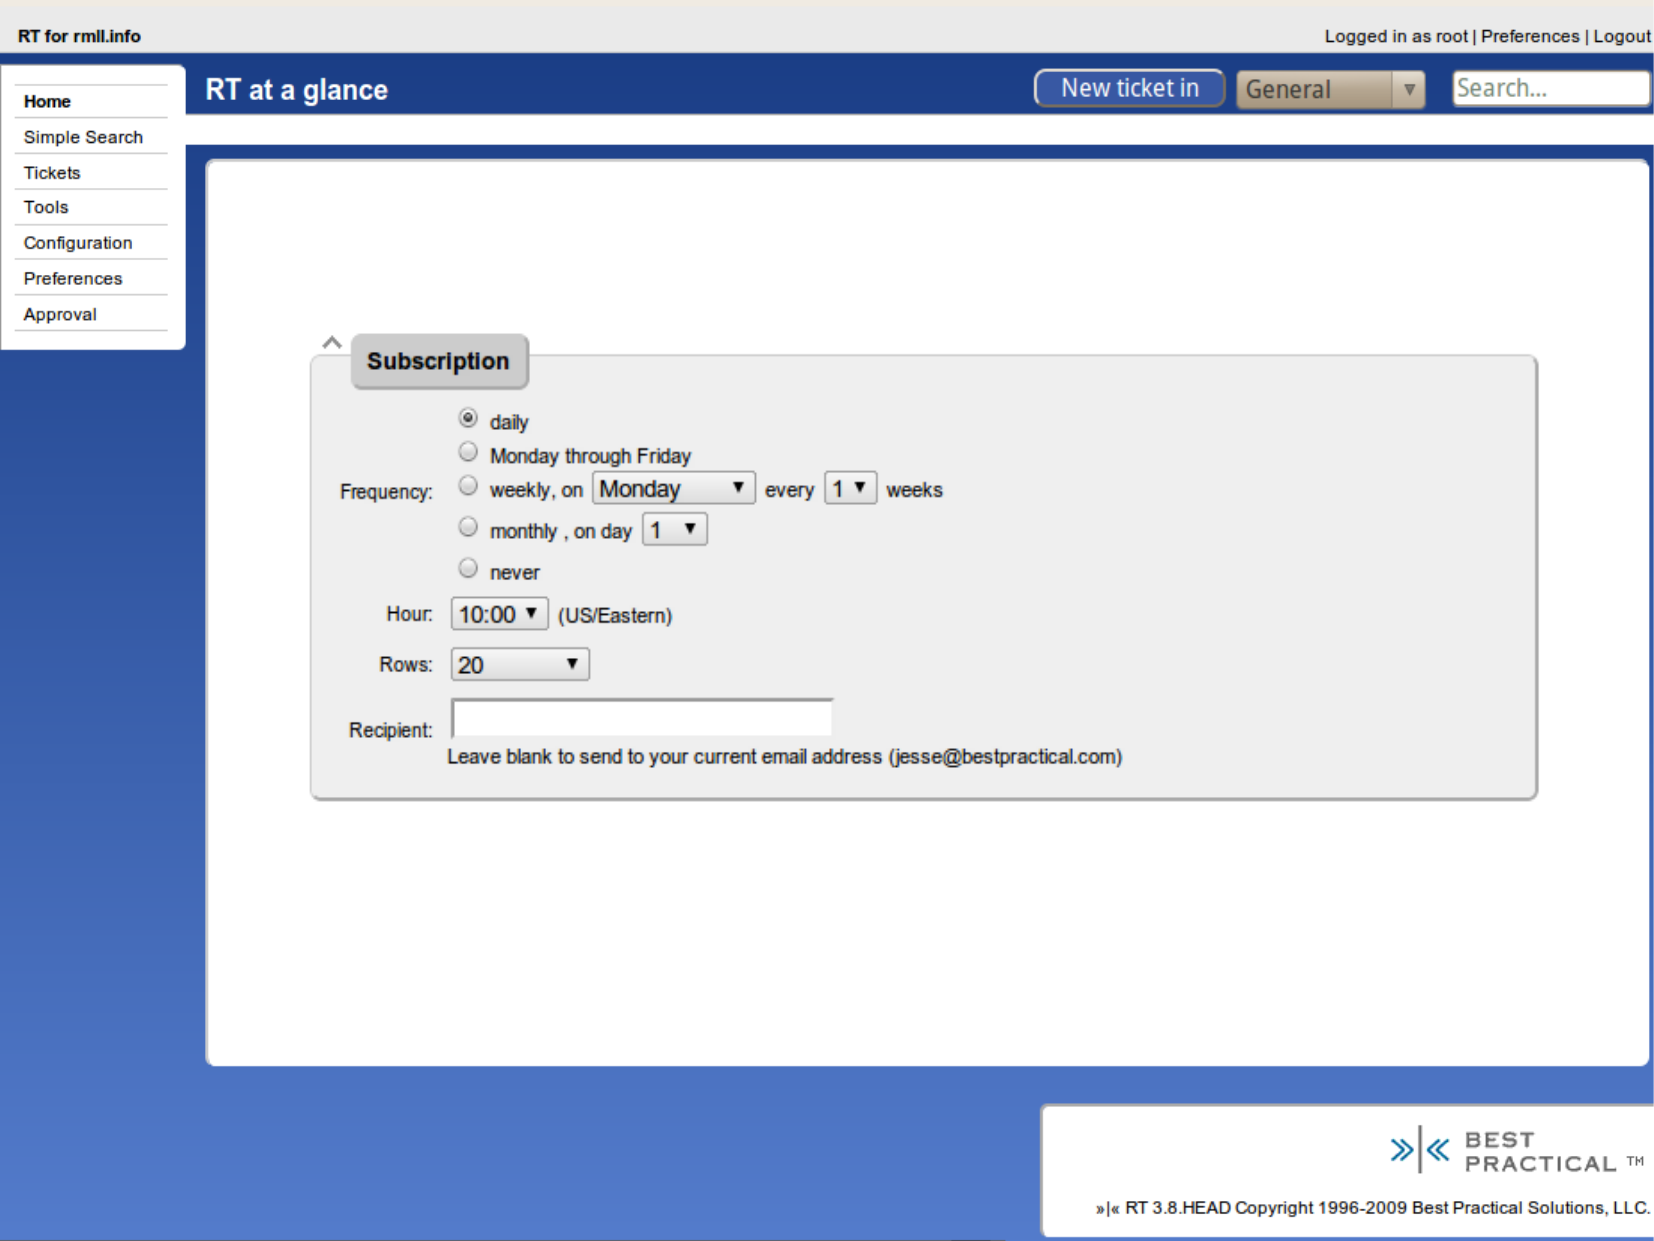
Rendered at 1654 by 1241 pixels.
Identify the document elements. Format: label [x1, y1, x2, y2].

picture [285, 0, 1654, 1241]
